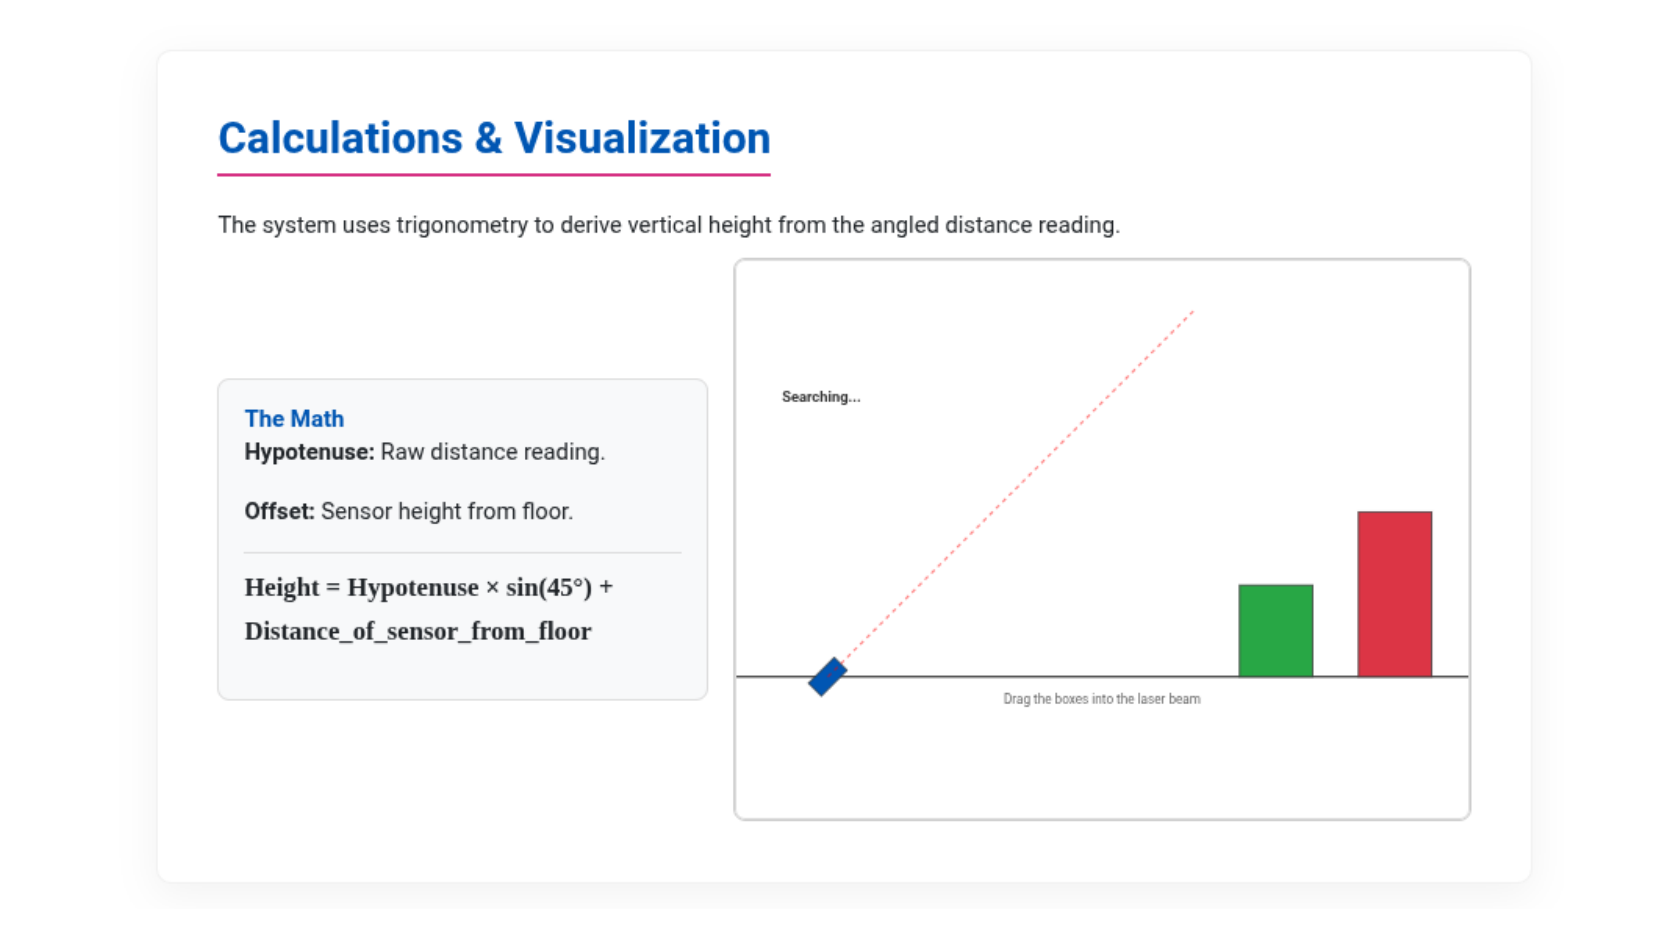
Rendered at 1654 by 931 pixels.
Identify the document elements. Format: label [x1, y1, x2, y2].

picture [97, 25, 1564, 909]
